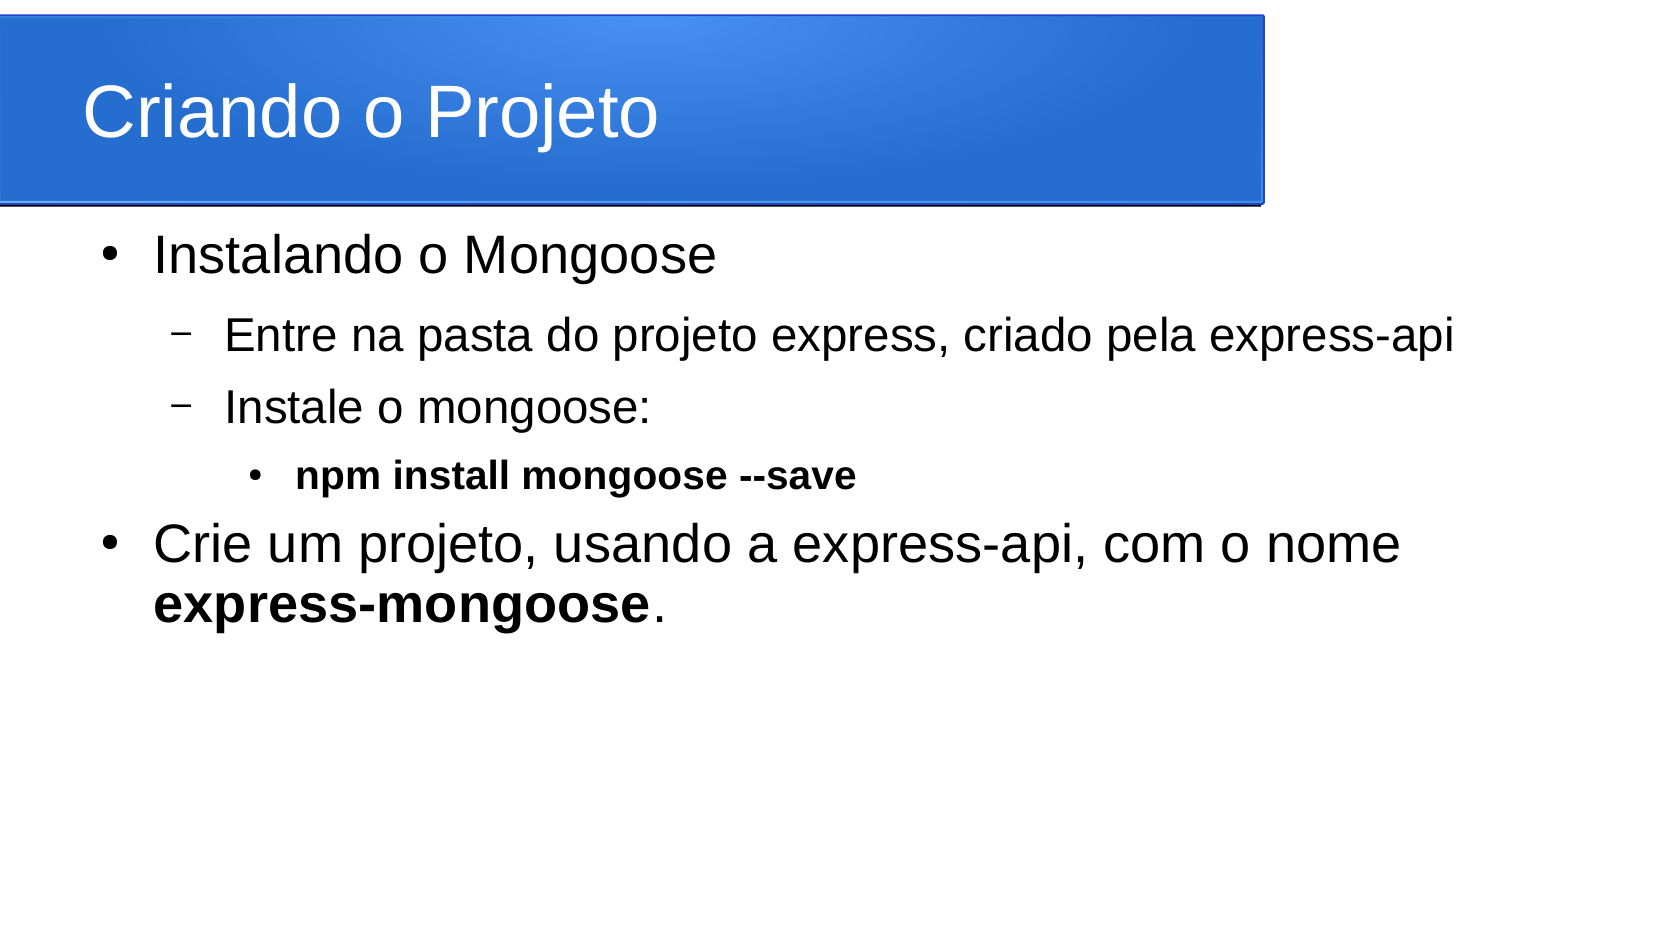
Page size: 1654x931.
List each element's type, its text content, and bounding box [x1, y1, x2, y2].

title Criando o Projeto [82, 35, 1235, 189]
list Instalando o Mongoose Entre na pasta do projeto express, criado pela express-api Instale o mongoose: npm install mongoose --save Crie um projeto, usando a express-api, com o nome express-mongoose. [82, 224, 1571, 764]
